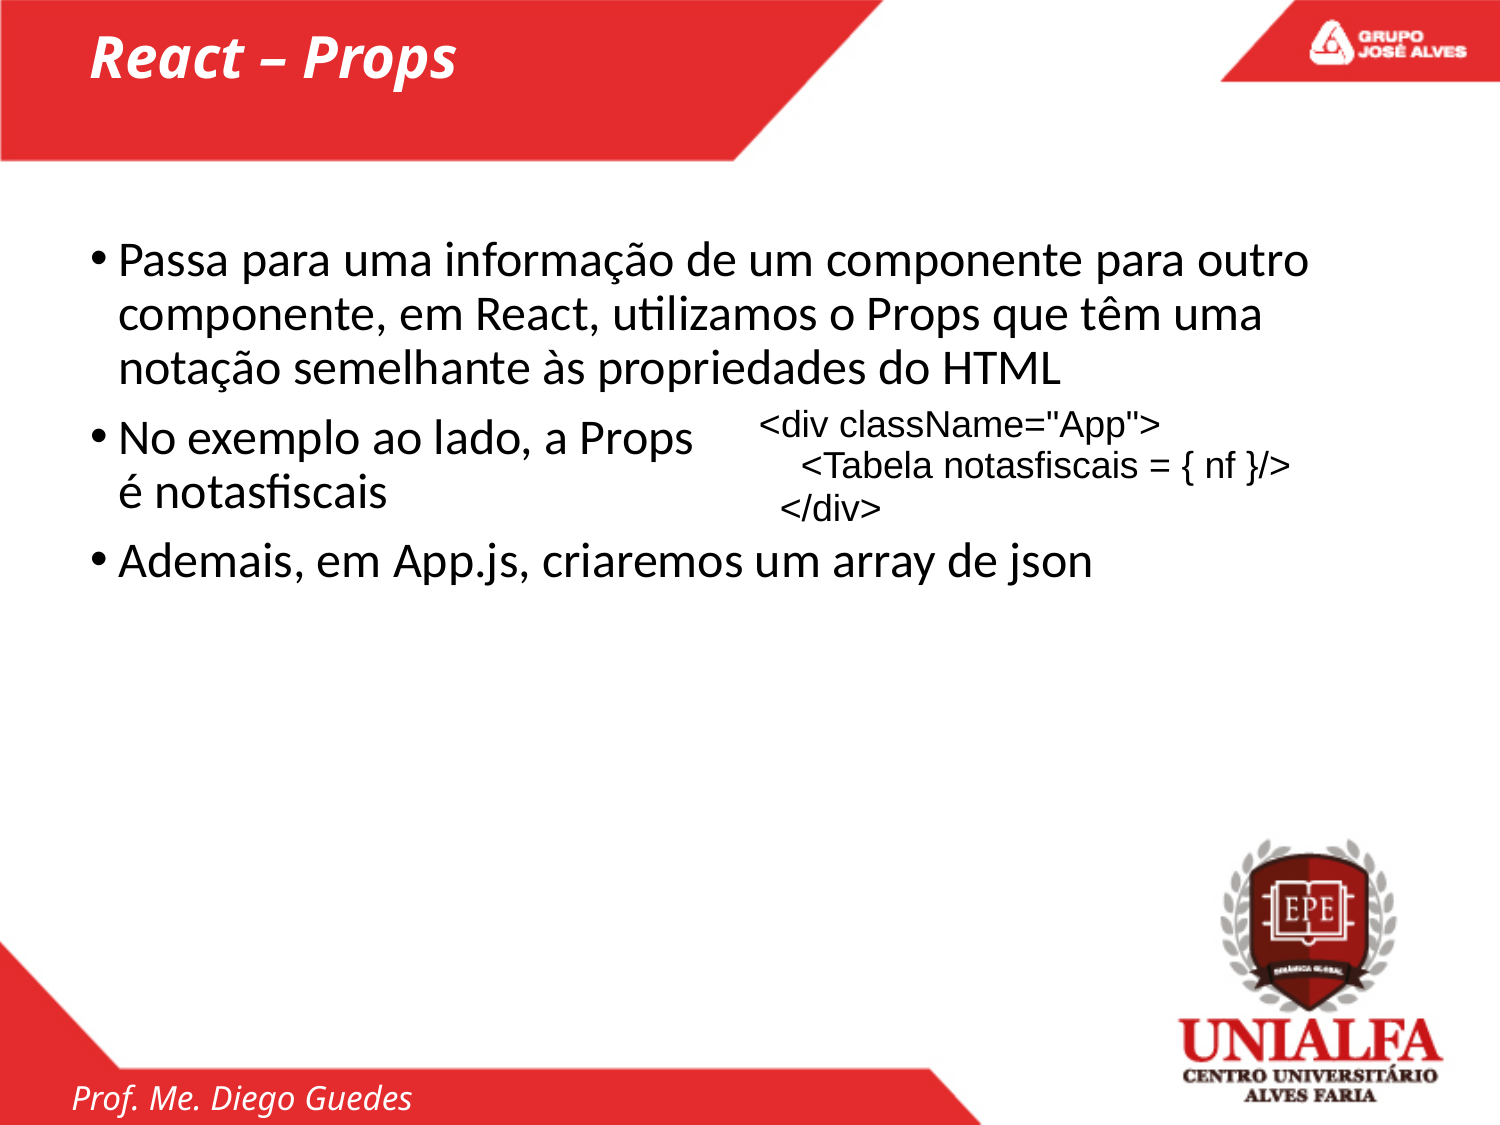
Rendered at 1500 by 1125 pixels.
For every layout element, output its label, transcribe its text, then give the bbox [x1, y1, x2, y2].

list Passa para uma informação de um componente para outro componente, em React, utilizamos o Props que têm uma notação semelhante às propriedades do HTML No exemplo ao lado, a Props é notasfiscais Ademais, em App.js, criaremos um array de json [75, 225, 1426, 933]
text_box <div className="App"> <Tabela notasfiscais = { nf }/> </div> [744, 395, 1349, 537]
text_box Prof. Me. Diego Guedes [56, 1070, 711, 1125]
picture [0, 0, 1500, 1125]
text_box React – Props [75, 12, 740, 98]
